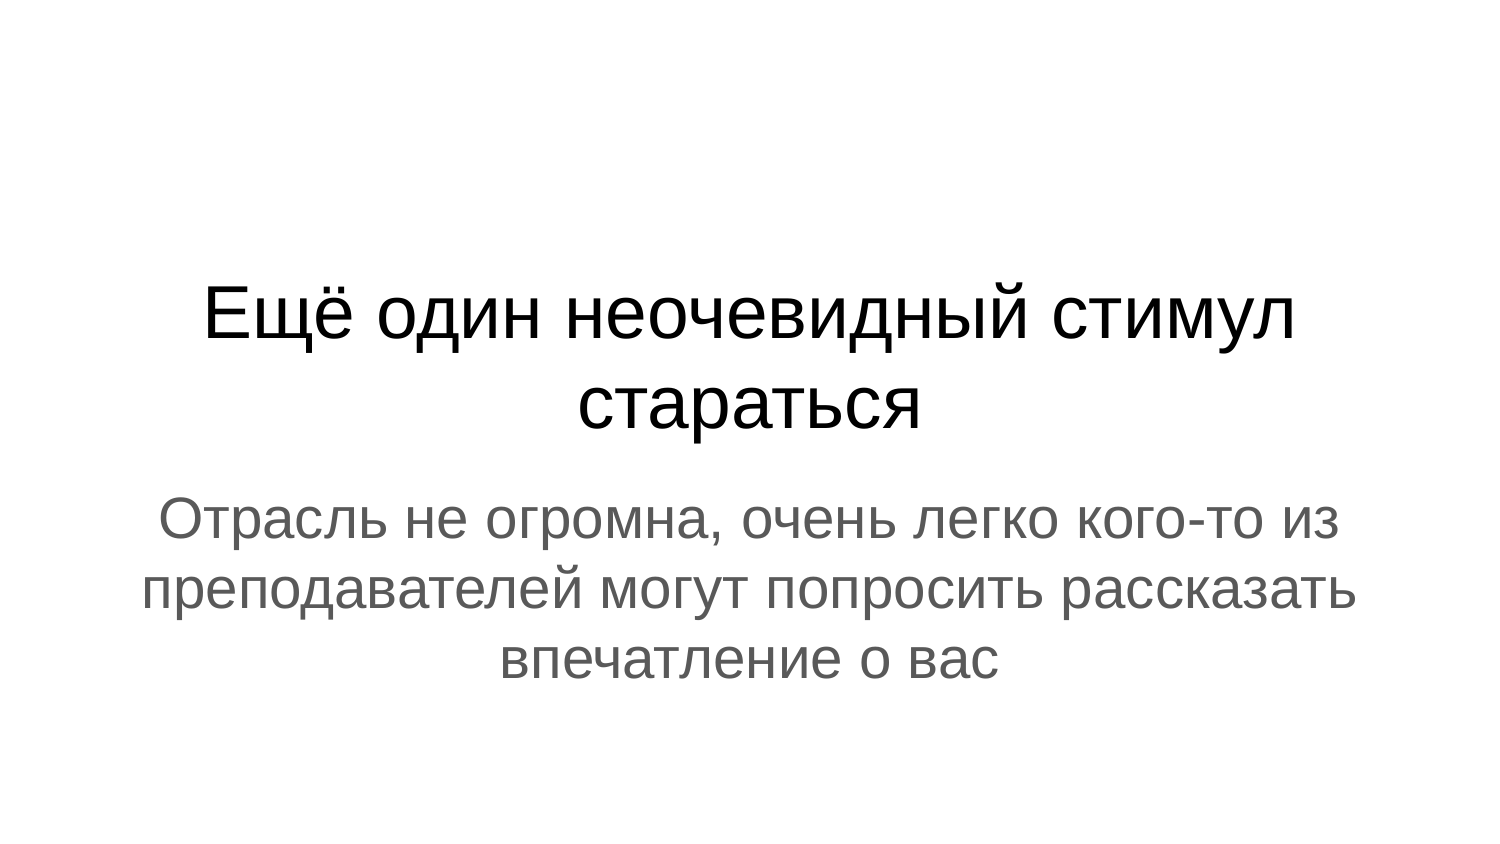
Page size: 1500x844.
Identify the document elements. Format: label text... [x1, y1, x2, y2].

subtitle Отрасль не огромна, очень легко кого-то из преподавателей могут попросить рассказать впечатление о вас [51, 464, 1449, 595]
title Ещё один неочевидный стимул стараться [51, 122, 1449, 459]
